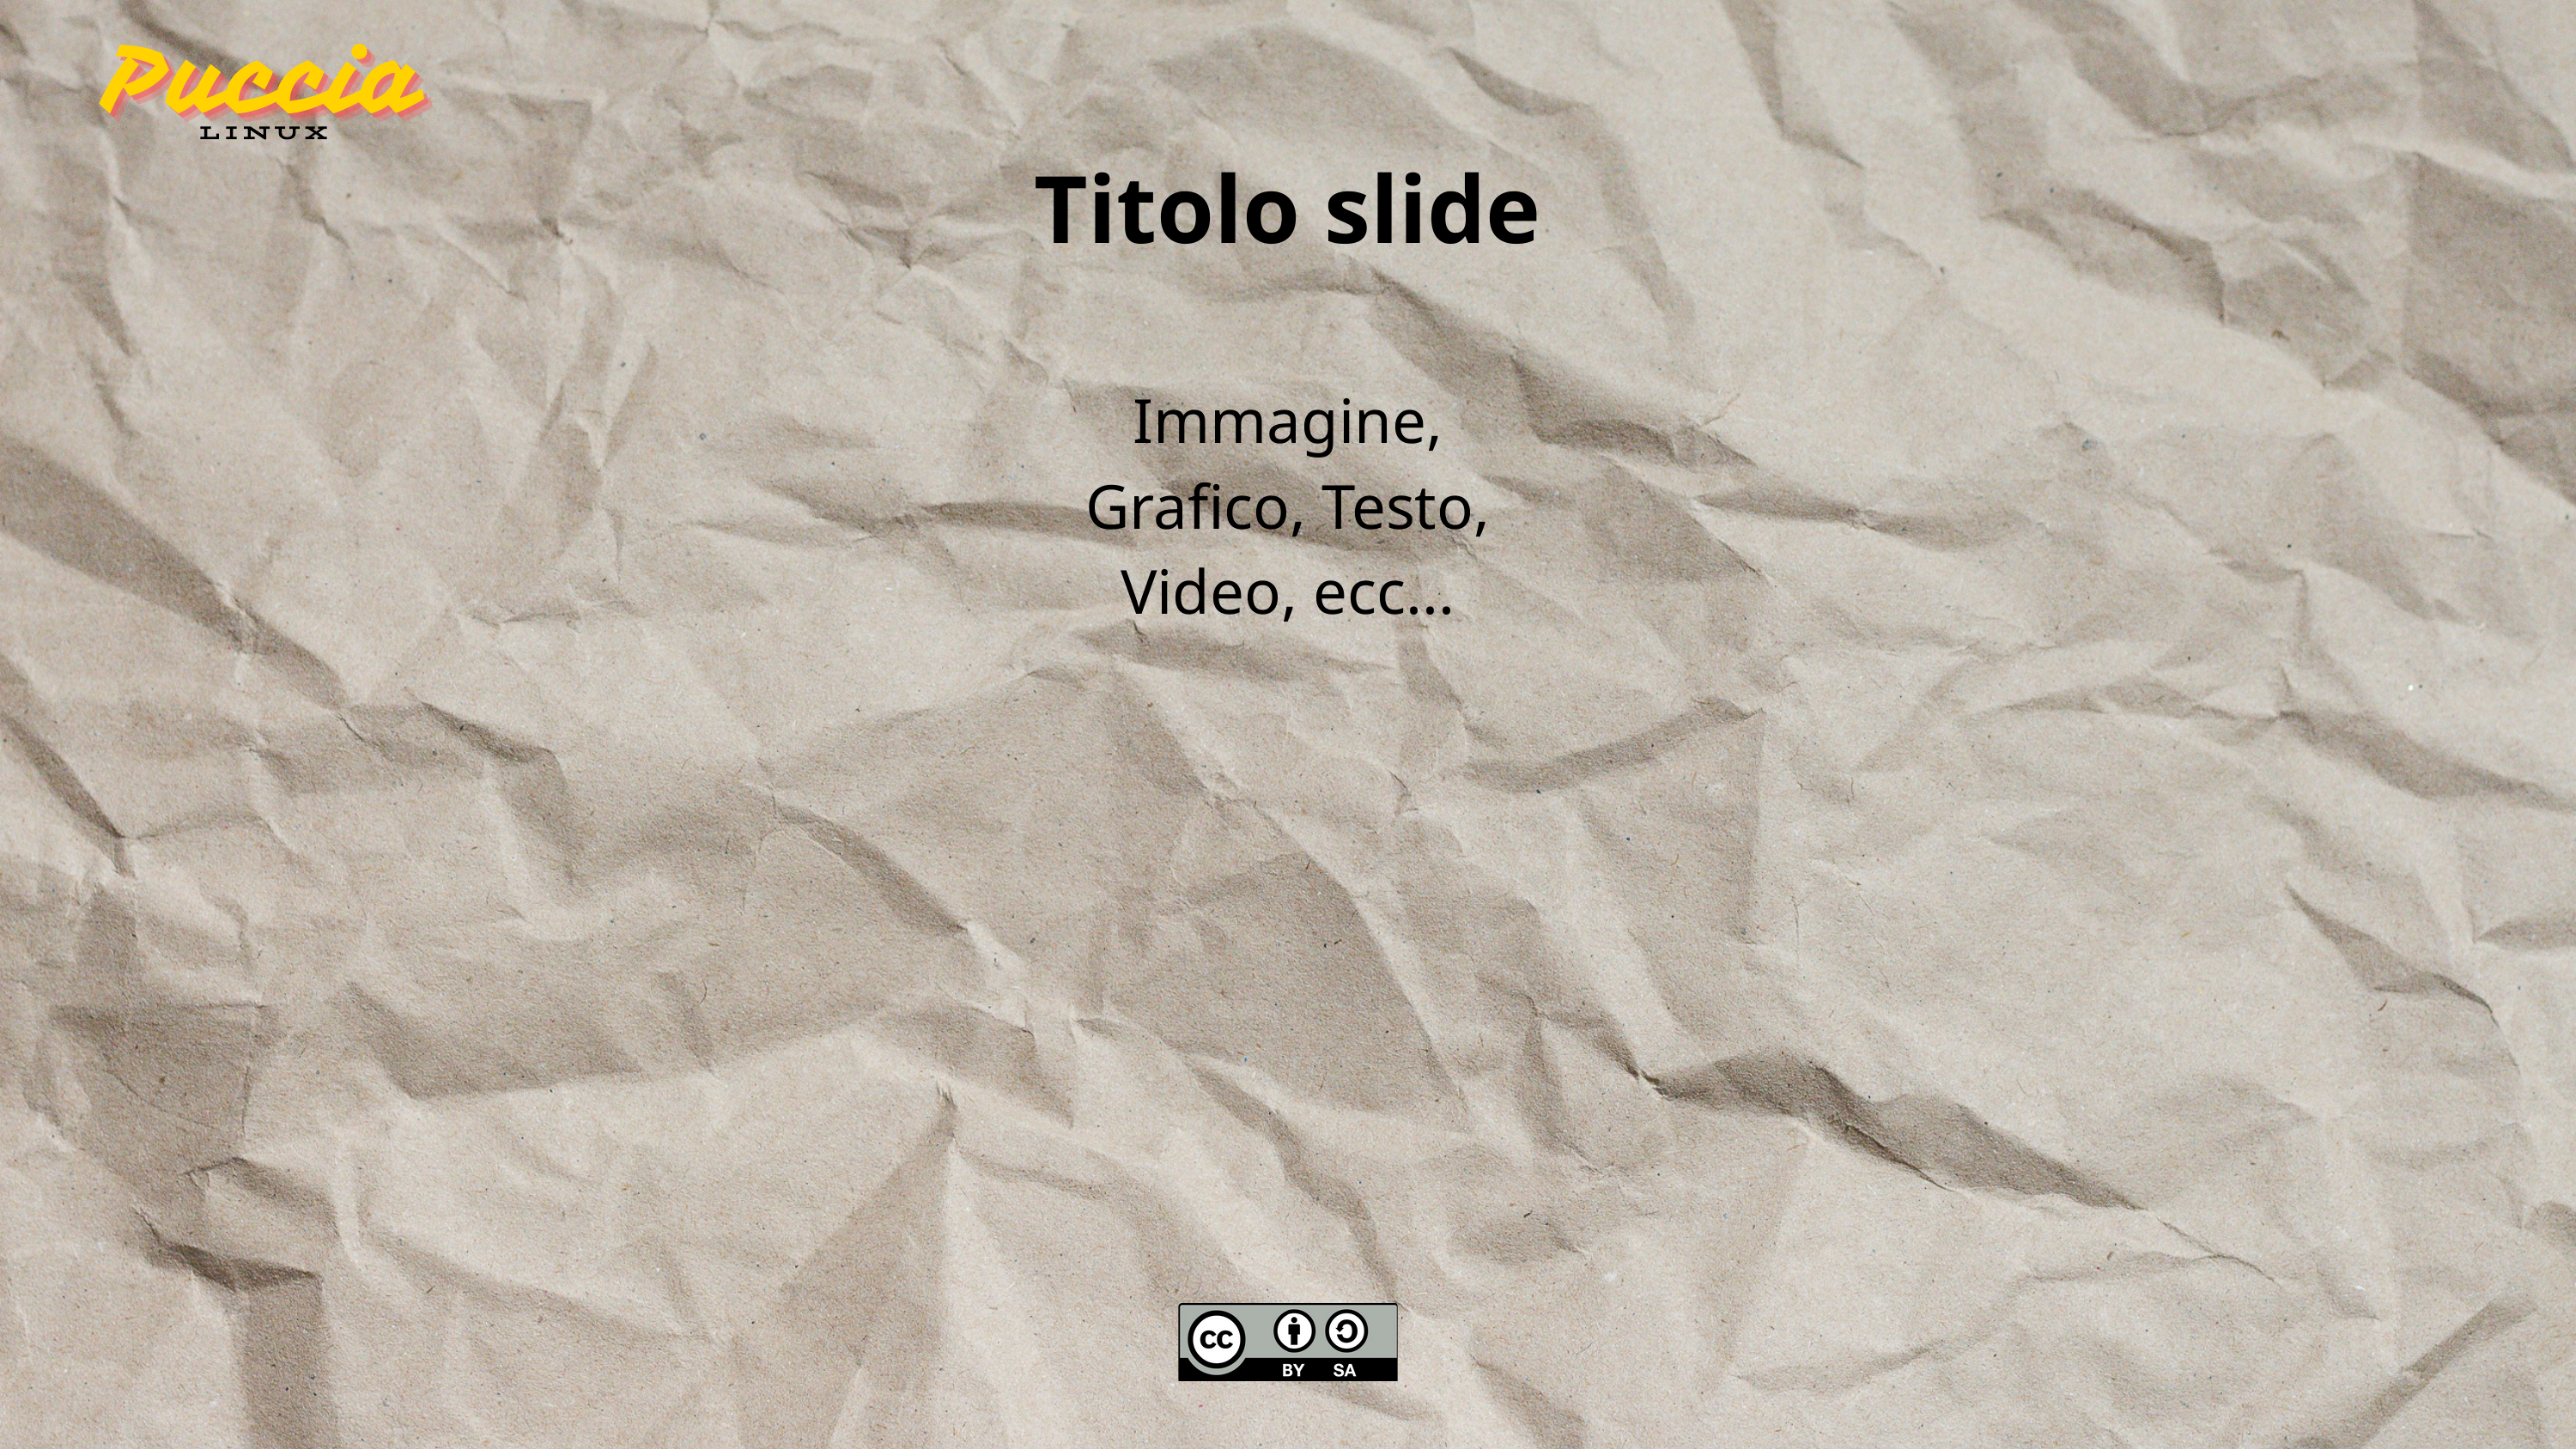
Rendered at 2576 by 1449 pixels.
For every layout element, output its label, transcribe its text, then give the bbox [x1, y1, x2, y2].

text_box Titolo slide [1034, 131, 1542, 262]
text_box [0, 0, 2576, 1449]
text_box Immagine, Grafico, Testo, Video, ecc... [1031, 370, 1545, 627]
